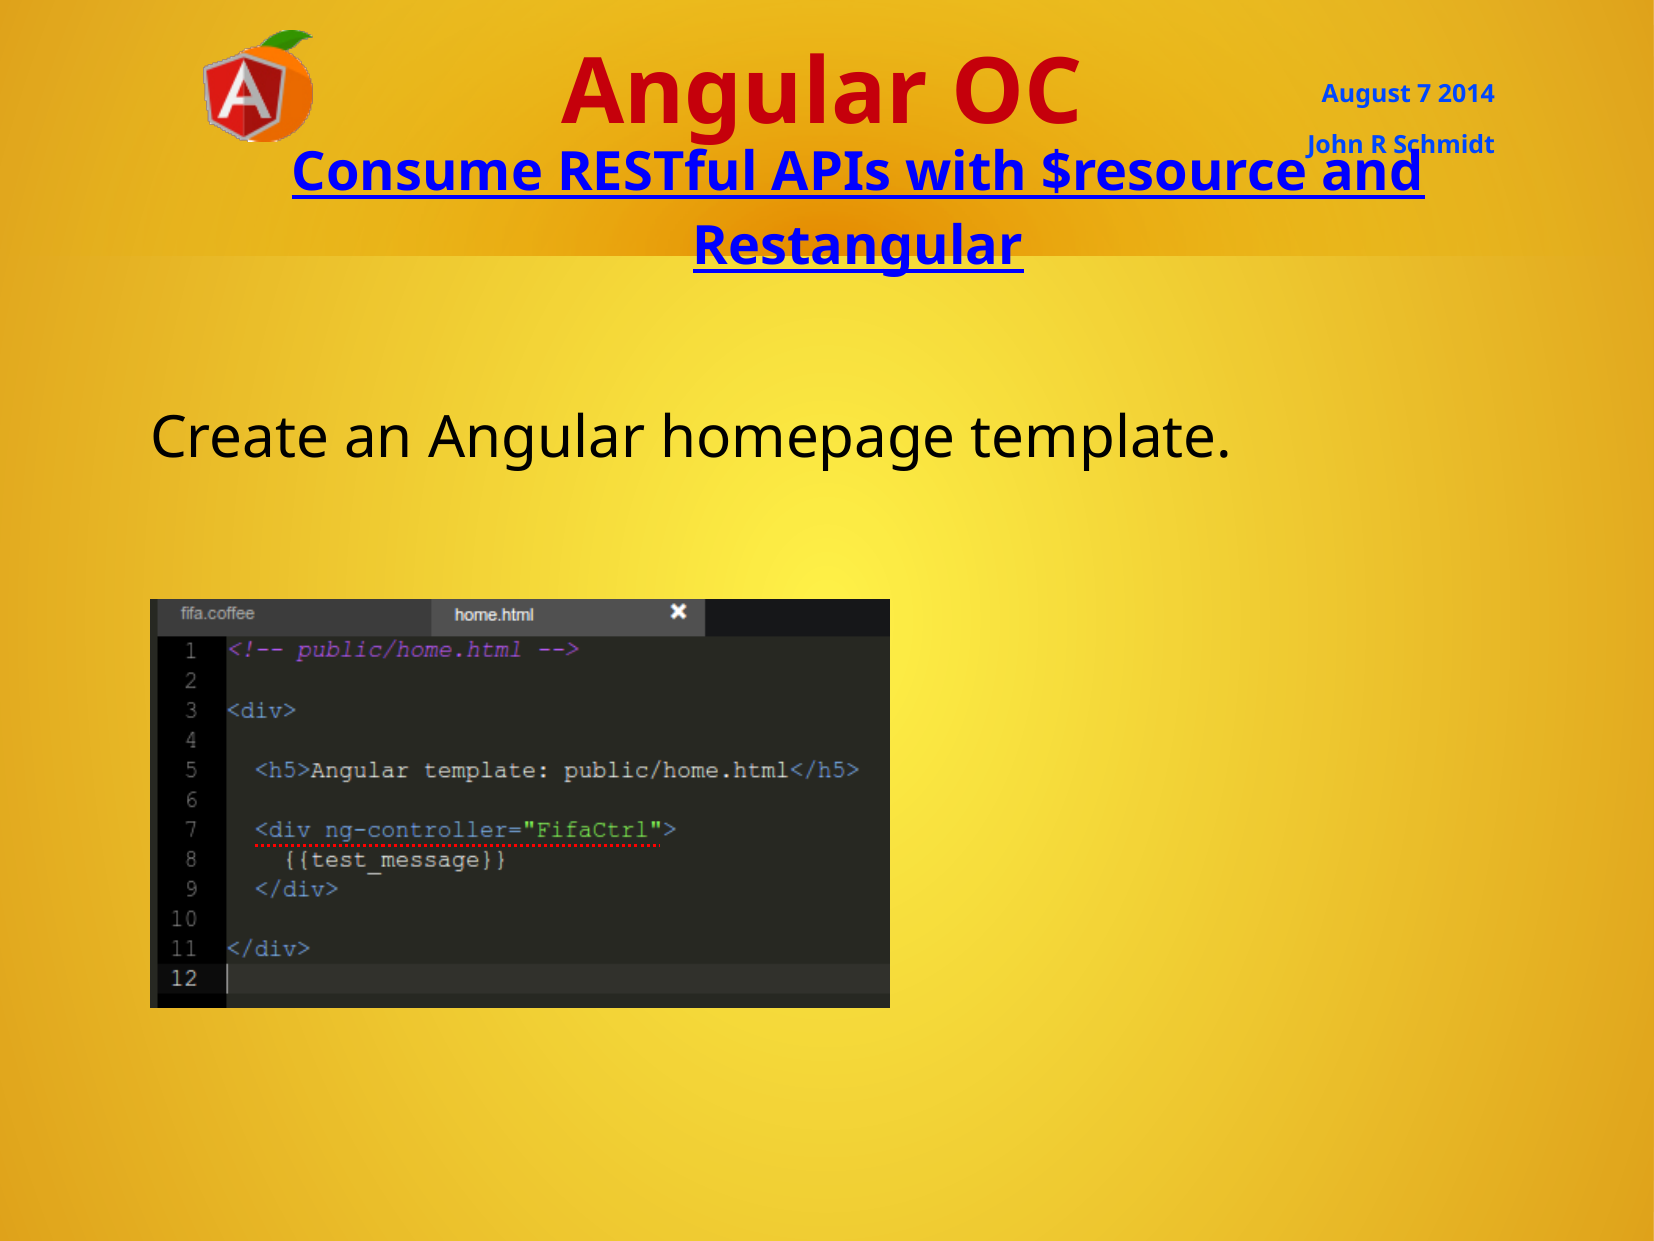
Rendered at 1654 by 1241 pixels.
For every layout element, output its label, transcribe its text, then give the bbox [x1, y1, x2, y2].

text_box Consume RESTful APIs with $resource and Restangular [150, 175, 1567, 239]
picture [150, 599, 890, 1008]
subtitle Create an Angular homepage template. [150, 374, 1531, 496]
picture [202, 30, 316, 142]
text_box August 7 2014 John R Schmidt [1260, 51, 1510, 172]
title Angular OC [560, 34, 1086, 142]
